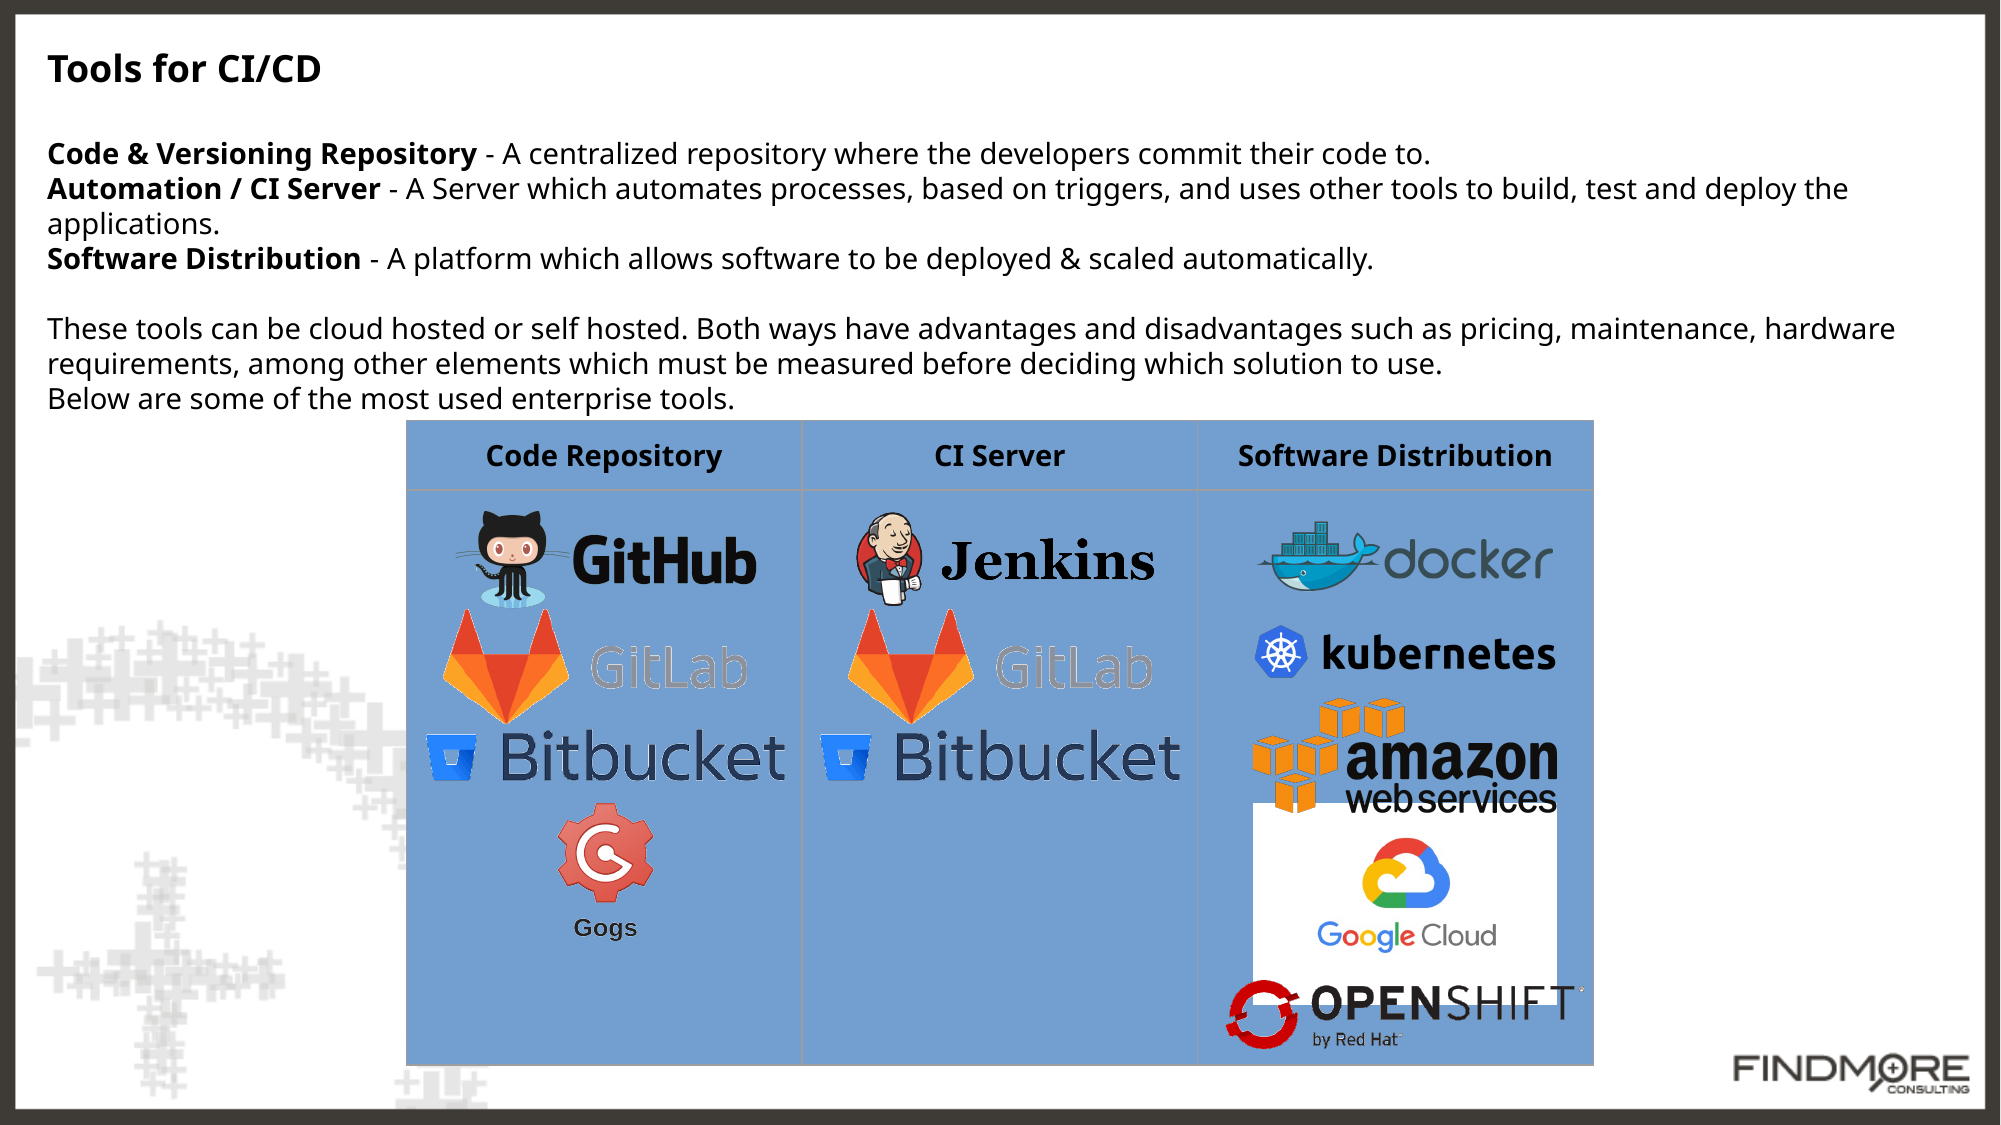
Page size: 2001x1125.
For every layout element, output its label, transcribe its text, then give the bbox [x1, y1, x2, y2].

table_header CI Server [803, 421, 1197, 489]
table_header Code Repository [407, 421, 801, 489]
table_cell [1198, 491, 1593, 1064]
picture [0, 0, 2001, 1125]
table_cell [407, 491, 801, 1064]
table_header Software Distribution [1198, 421, 1593, 489]
text_box Tools for CI/CD Code & Versioning Repository - A centralized repository where the developers commit their code to. Automation / CI Server - A Server which automates processes, based on triggers, and uses other tools to build, test and deploy the applications. Software Distribution - A platform which allows software to be deployed & scaled automatically. These tools can be cloud hosted or self hosted. Both ways have advantages and disadvantages such as pricing, maintenance, hardware requirements, among other elements which must be measured before deciding which solution to use. Below are some of the most used enterprise tools. [32, 37, 1968, 421]
table_cell [803, 491, 1197, 1064]
